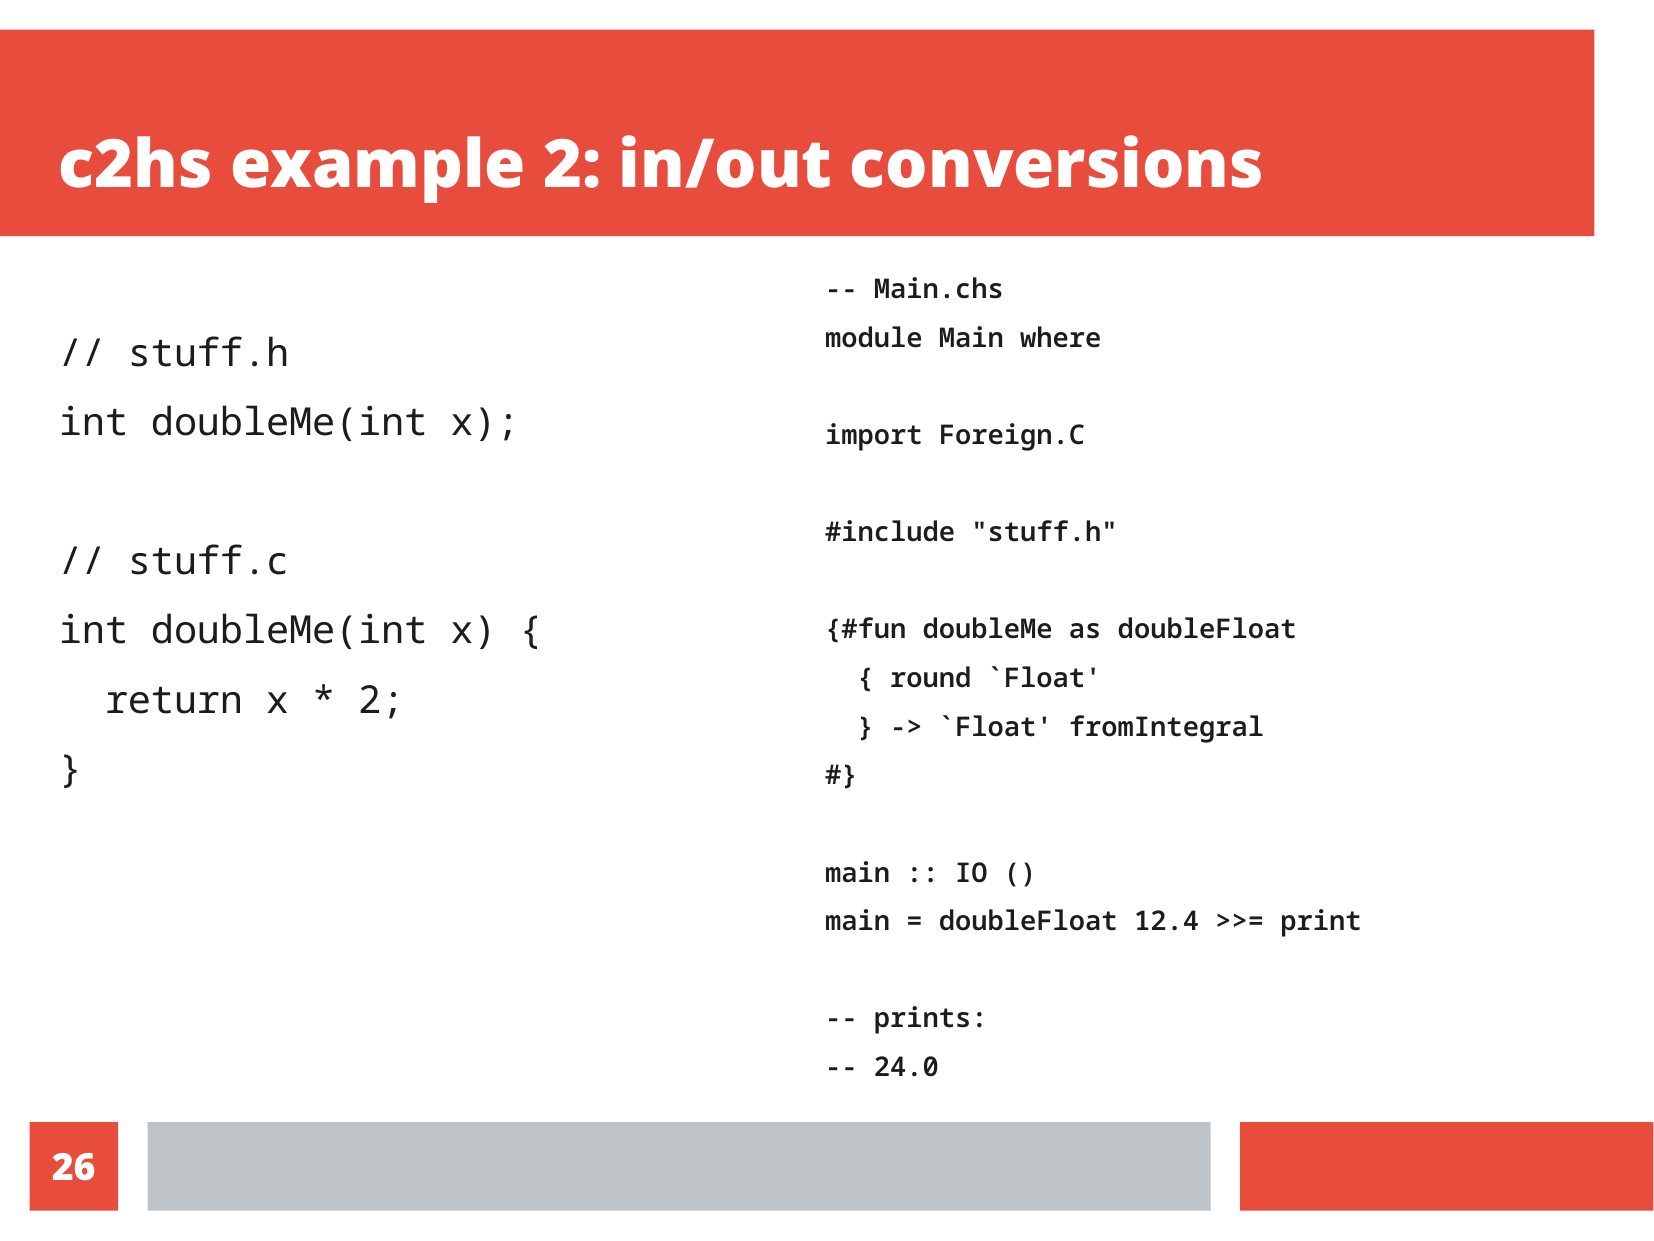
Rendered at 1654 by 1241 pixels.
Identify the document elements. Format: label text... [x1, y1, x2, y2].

list -- Main.chs module Main where import Foreign.C #include "stuff.h" {#fun doubleMe as doubleFloat { round `Float' } -> `Float' fromIntegral #} main :: IO () main = doubleFloat 12.4 >>= print -- prints: -- 24.0 [825, 270, 1606, 1096]
title c2hs example 2: in/out conversions [59, 59, 1595, 207]
list // stuff.h int doubleMe(int x); // stuff.c int doubleMe(int x) { return x * 2; } [59, 324, 794, 796]
